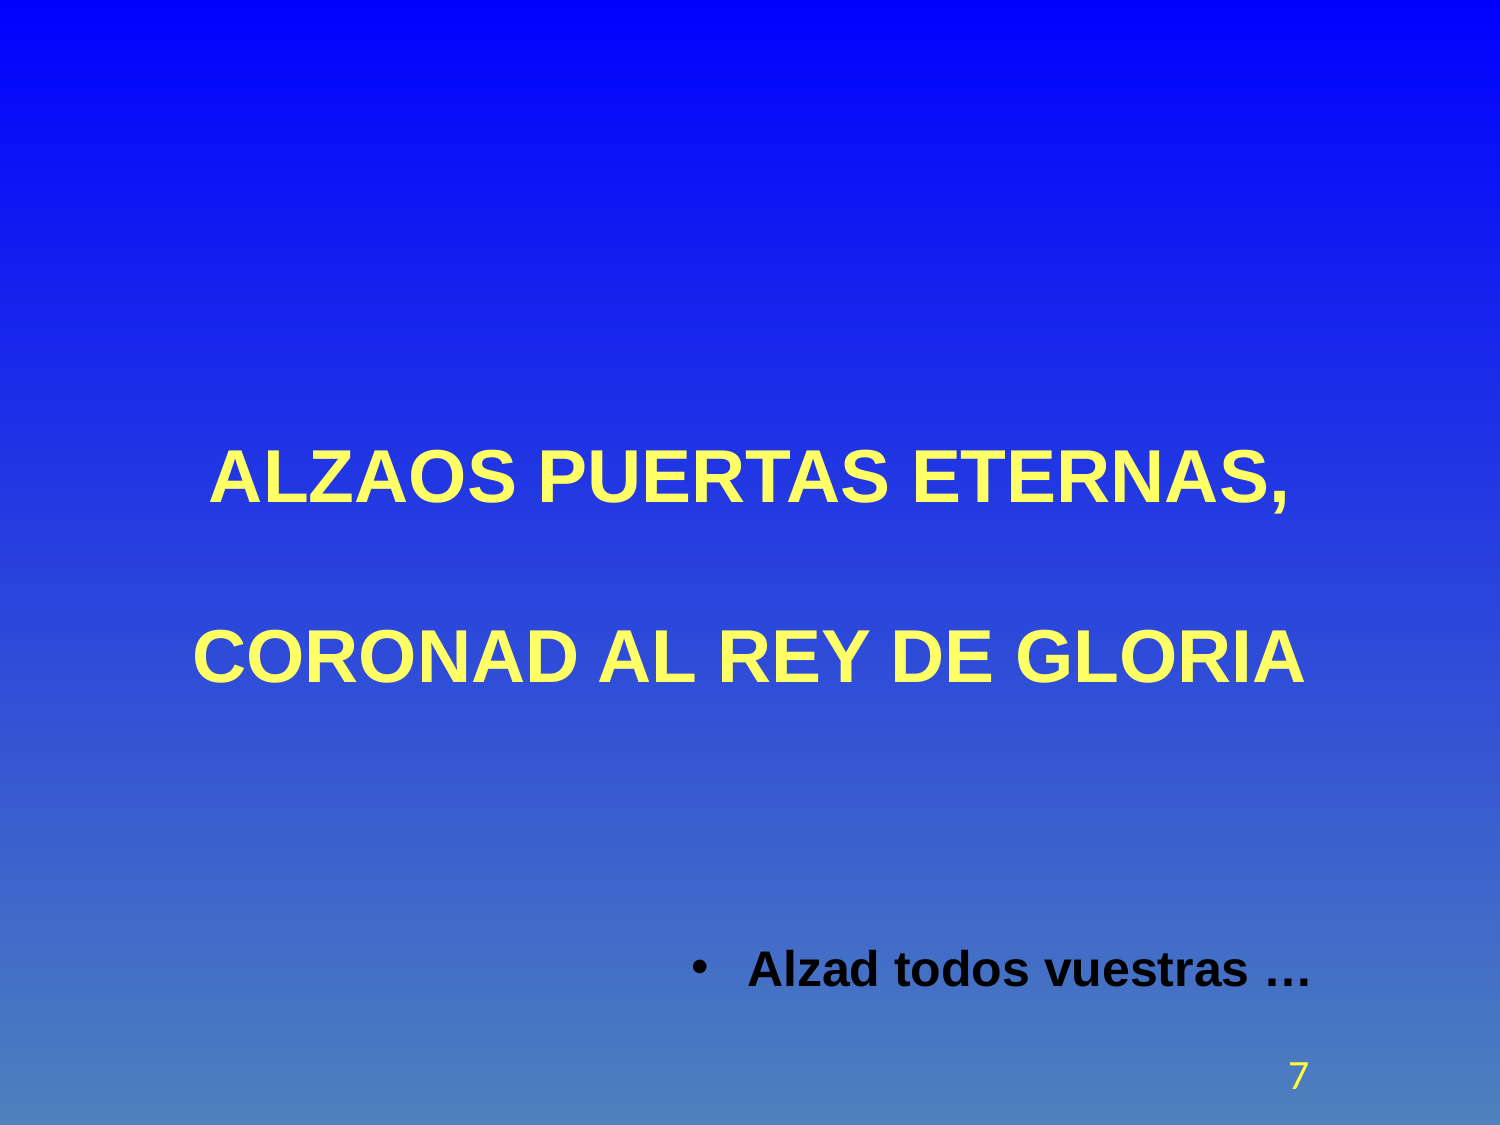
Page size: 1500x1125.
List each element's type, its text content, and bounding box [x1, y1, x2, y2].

text_box Alzad todos vuestras … [616, 928, 1329, 1012]
text_box <número> [974, 1042, 1325, 1103]
title ALZAOS PUERTAS ETERNAS, CORONAD AL REY DE GLORIA [75, 468, 1426, 657]
